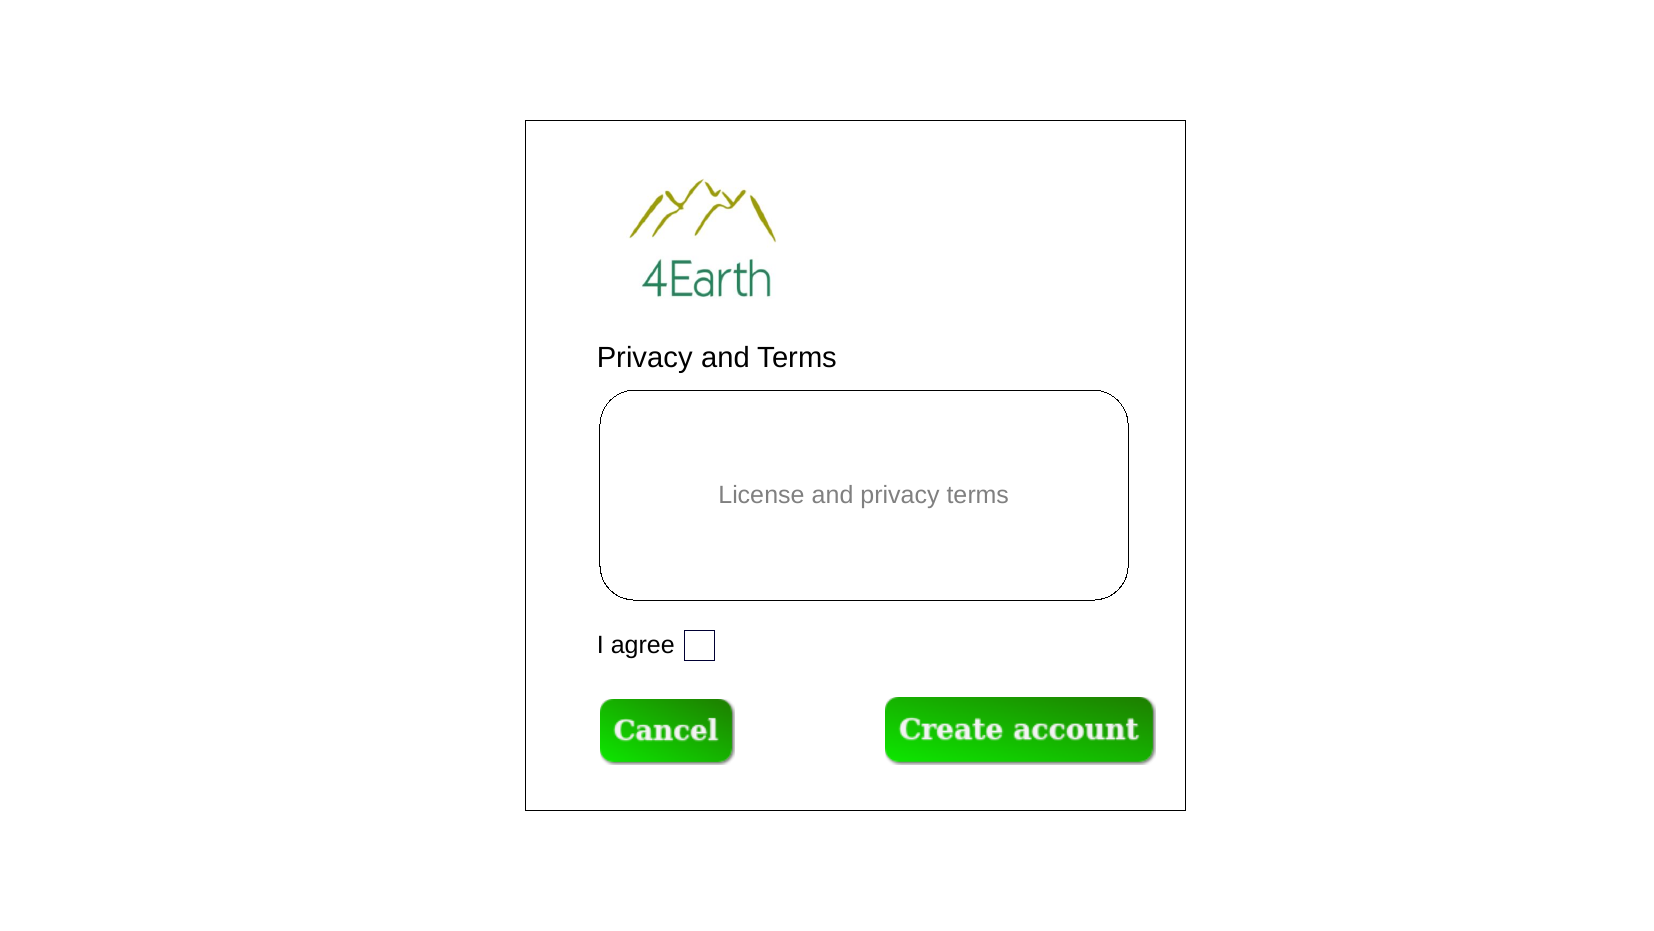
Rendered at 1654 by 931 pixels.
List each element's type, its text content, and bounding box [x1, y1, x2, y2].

picture [600, 699, 735, 766]
picture [596, 153, 811, 325]
text_box License and privacy terms [599, 390, 1129, 601]
picture [885, 697, 1156, 766]
text_box [525, 120, 1186, 811]
title Privacy and Terms [596, 324, 1051, 391]
title I agree [596, 615, 706, 676]
